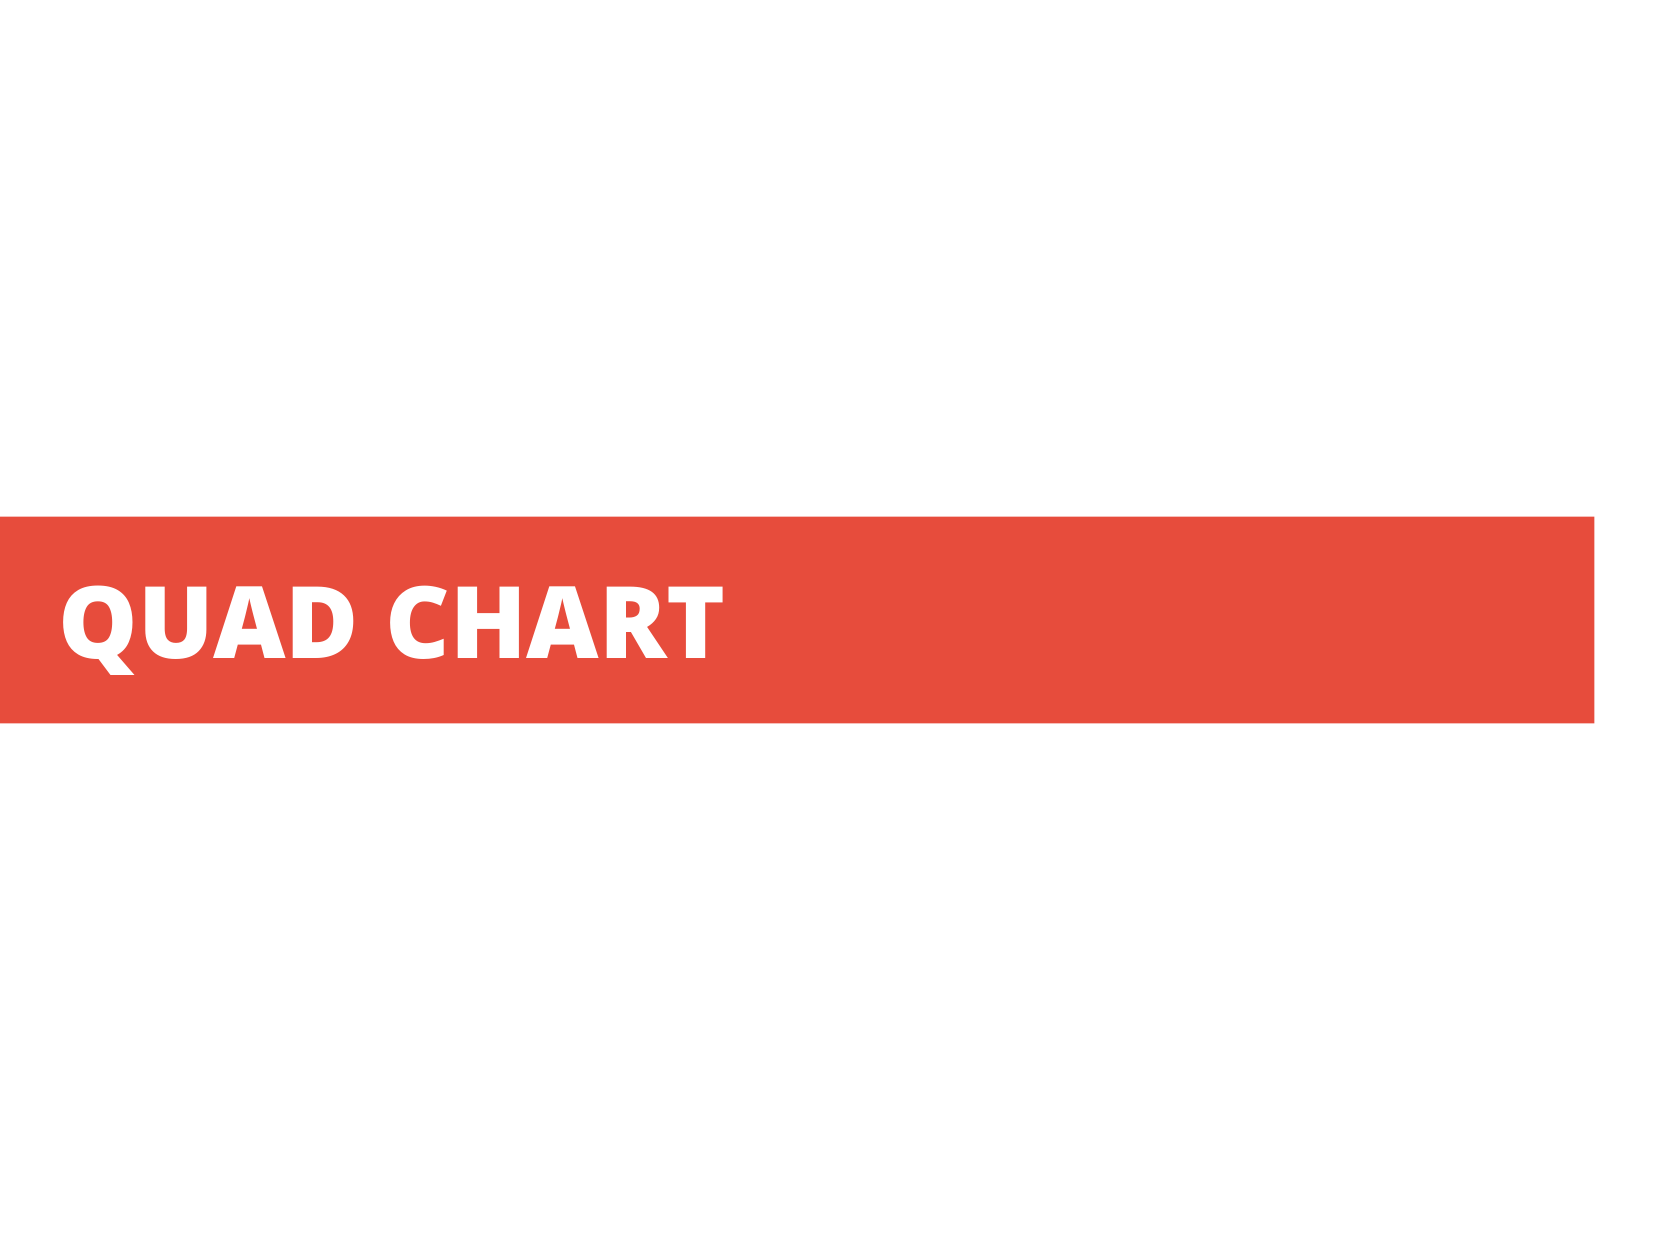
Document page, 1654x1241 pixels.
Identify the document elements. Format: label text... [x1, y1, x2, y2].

title QUAD CHART [59, 546, 1595, 694]
